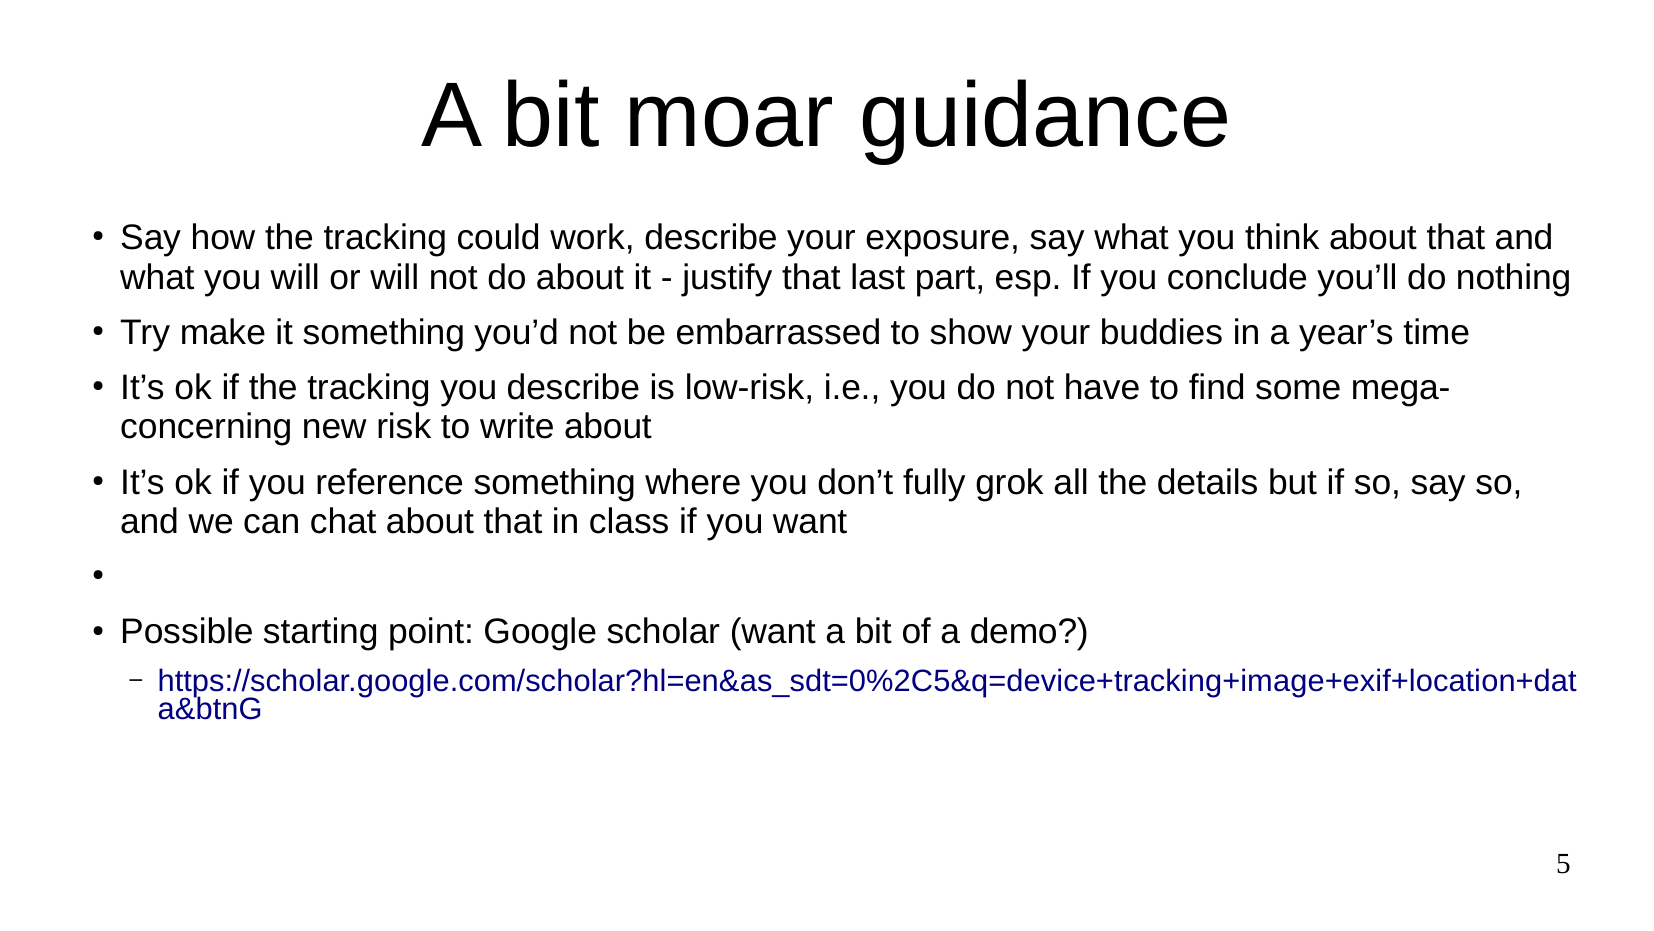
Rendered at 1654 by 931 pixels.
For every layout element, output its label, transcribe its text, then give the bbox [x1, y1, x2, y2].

title A bit moar guidance [82, 37, 1571, 193]
list Say how the tracking could work, describe your exposure, say what you think about that and what you will or will not do about it - justify that last part, esp. If you conclude you’ll do nothing Try make it something you’d not be embarrassed to show your buddies in a year’s time It’s ok if the tracking you describe is low-risk, i.e., you do not have to find some mega-concerning new risk to write about It’s ok if you reference something where you don’t fully grok all the details but if so, say so, and we can chat about that in class if you want Possible starting point: Google scholar (want a bit of a demo?) https://scholar.google.com/scholar?hl=en&as_sdt=0%2C5&q=device+tracking+image+exif+location+data&btnG [82, 217, 1571, 758]
